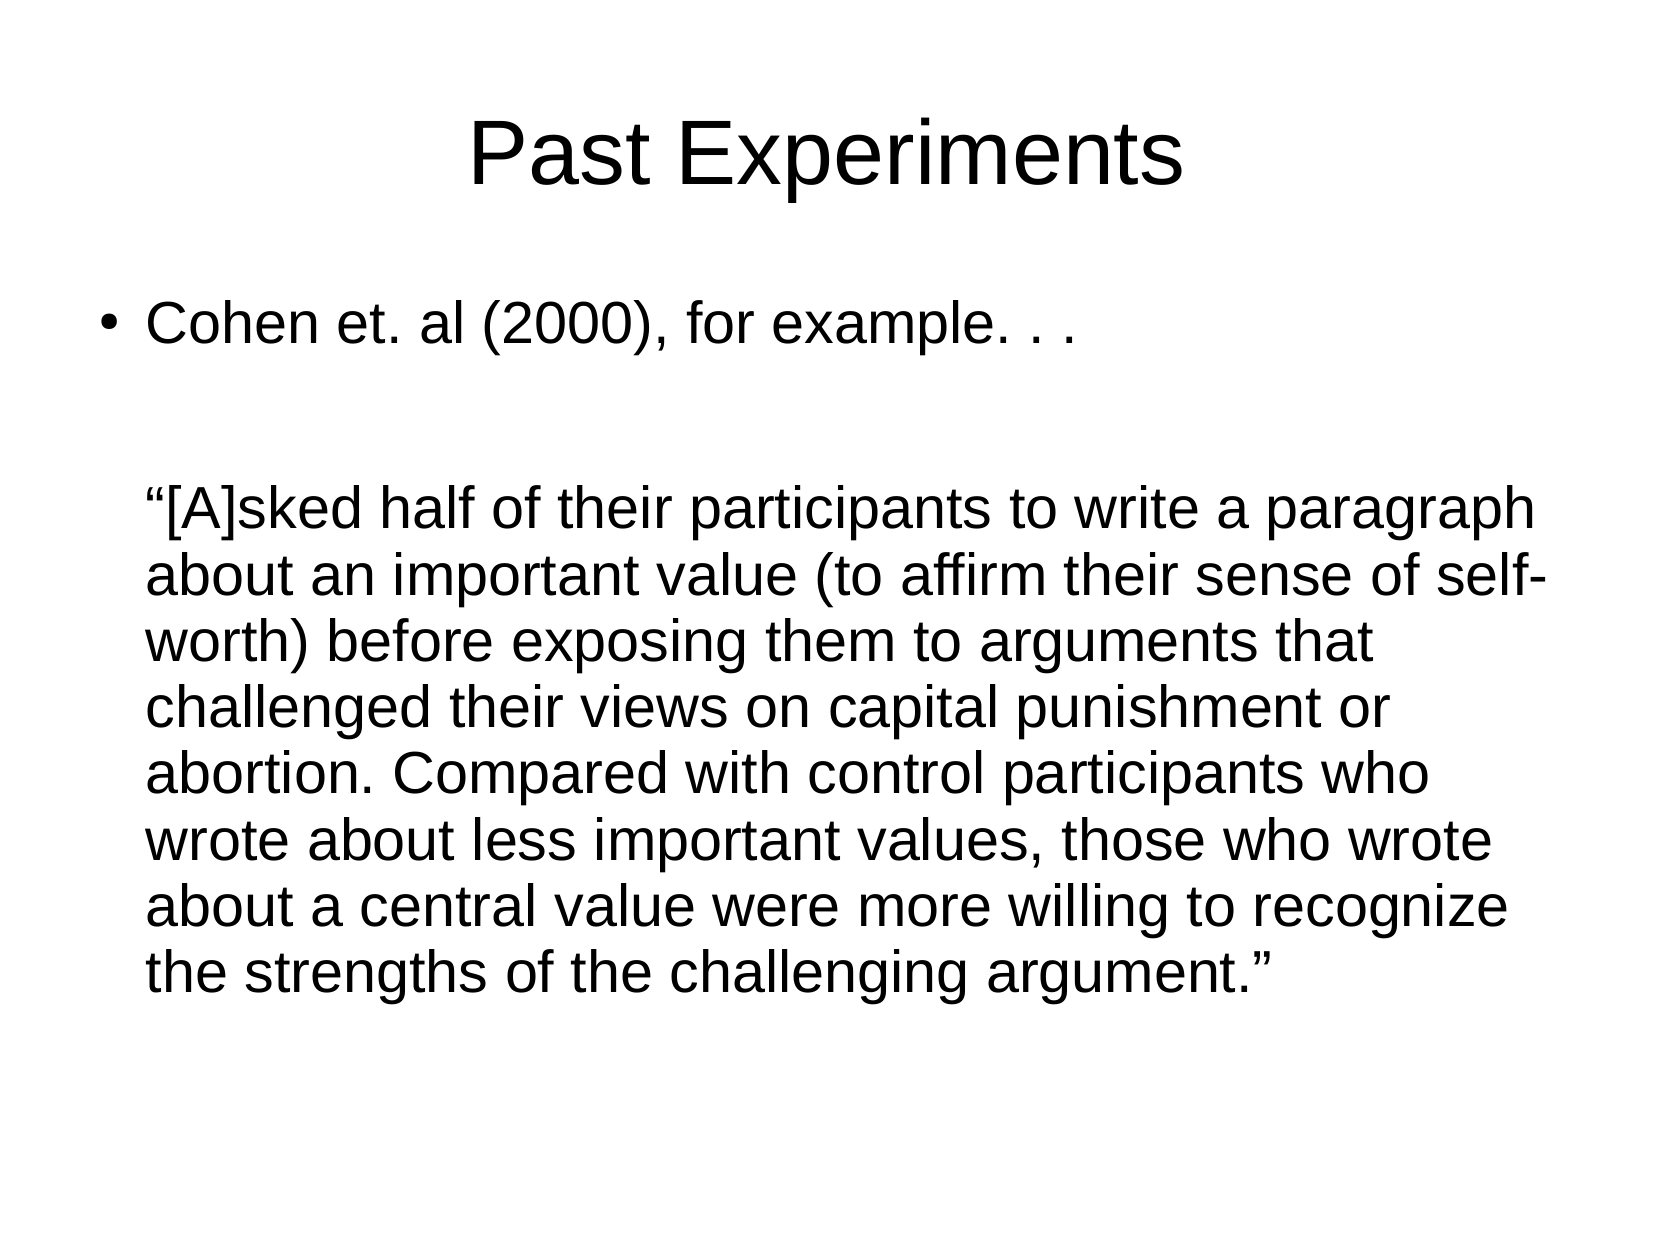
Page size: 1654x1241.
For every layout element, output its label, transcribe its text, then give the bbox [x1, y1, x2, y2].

title Past Experiments [82, 49, 1571, 257]
list Cohen et. al (2000), for example. . . “[A]sked half of their participants to write a paragraph about an important value (to affirm their sense of self-worth) before exposing them to arguments that challenged their views on capital punishment or abortion. Compared with control participants who wrote about less important values, those who wrote about a central value were more willing to recognize the strengths of the challenging argument.” [82, 290, 1571, 1010]
